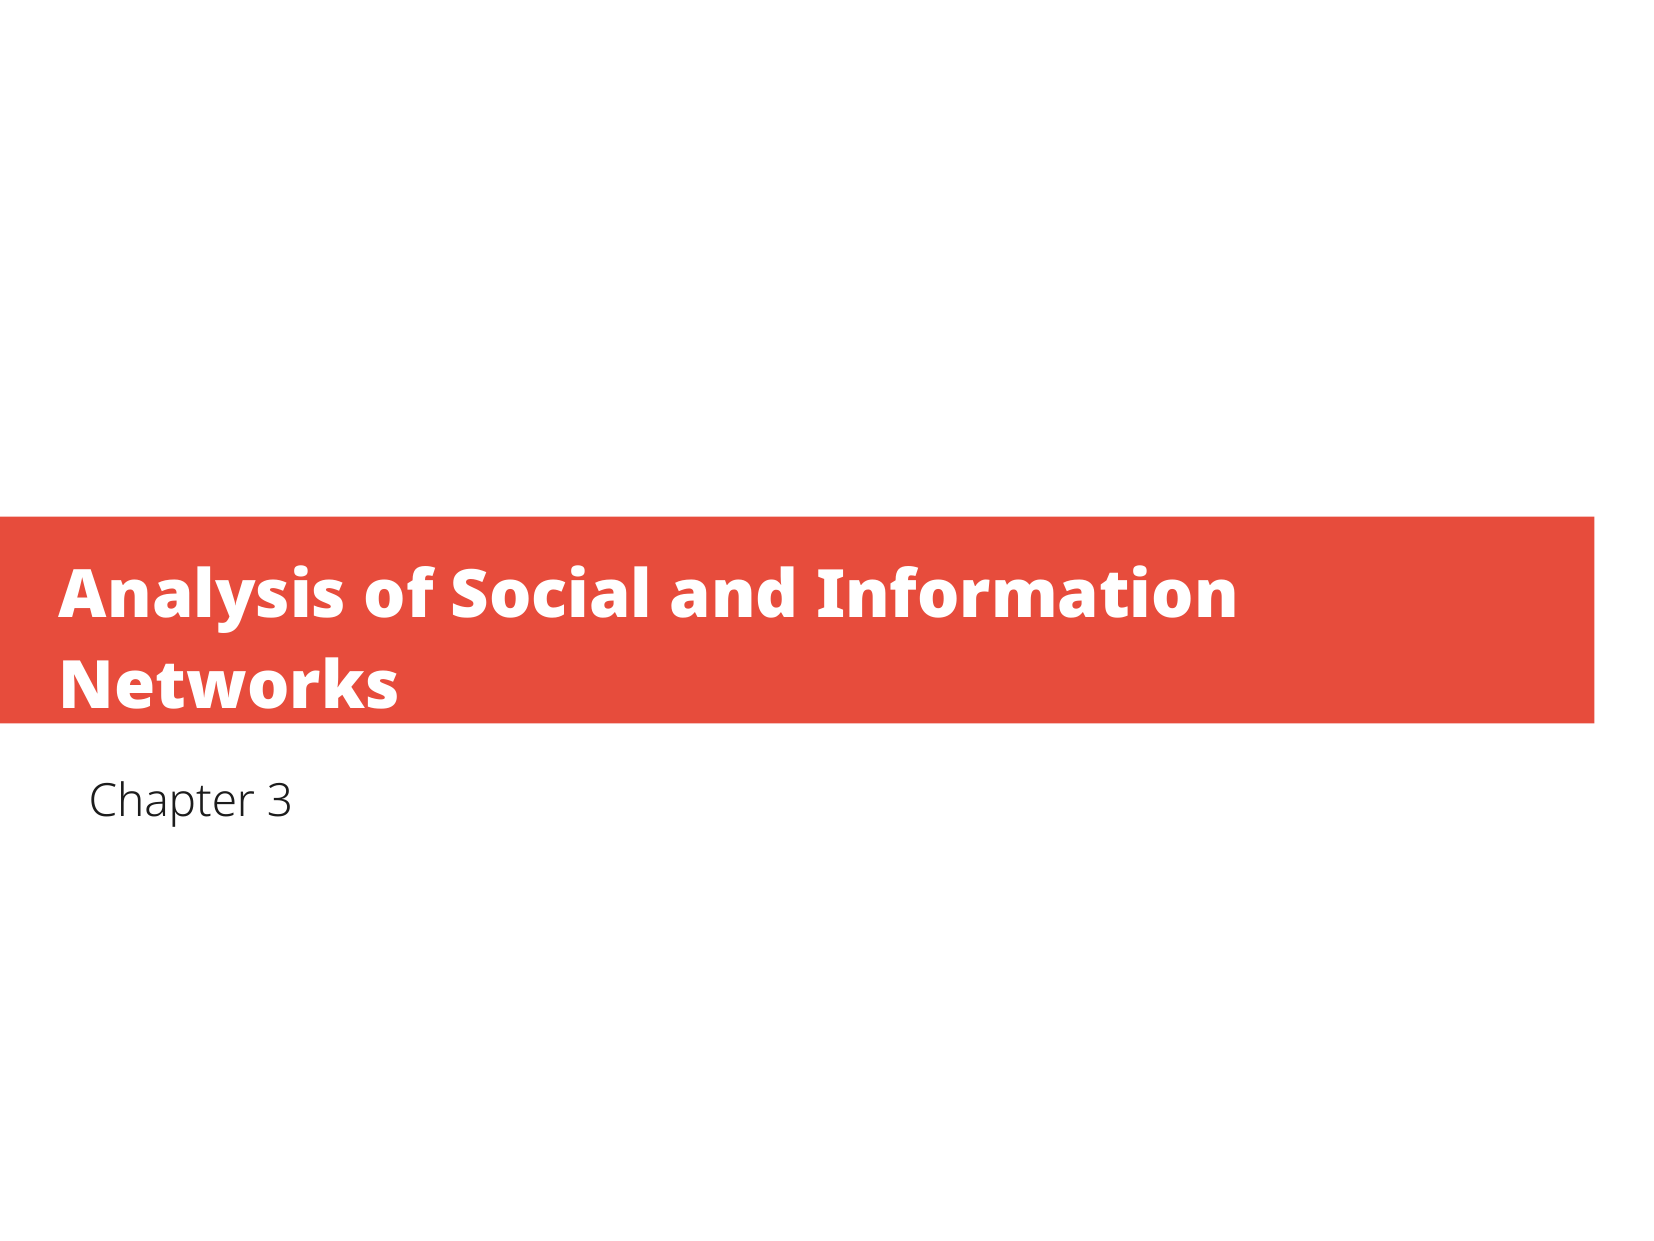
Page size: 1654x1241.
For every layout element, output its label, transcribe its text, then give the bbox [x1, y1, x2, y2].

subtitle Chapter 3 [88, 767, 1595, 1182]
title Analysis of Social and Information Networks [59, 546, 1595, 694]
